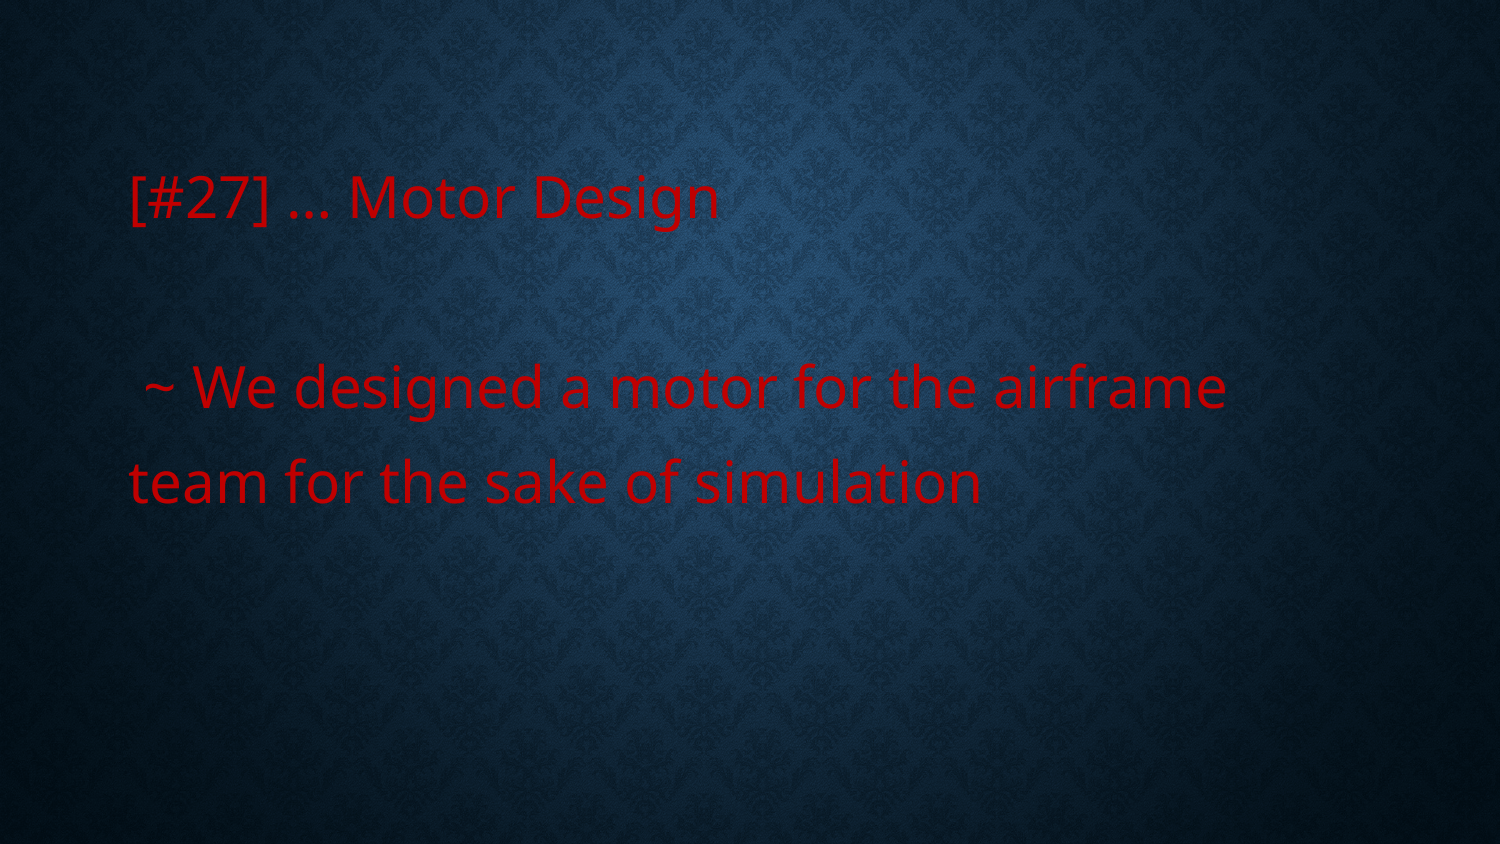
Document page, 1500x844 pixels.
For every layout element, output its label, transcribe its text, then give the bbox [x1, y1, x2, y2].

picture [0, 0, 1500, 844]
list [#27] … Motor Design ~ We designed a motor for the airframe team for the sake of simulation [113, 64, 1388, 713]
